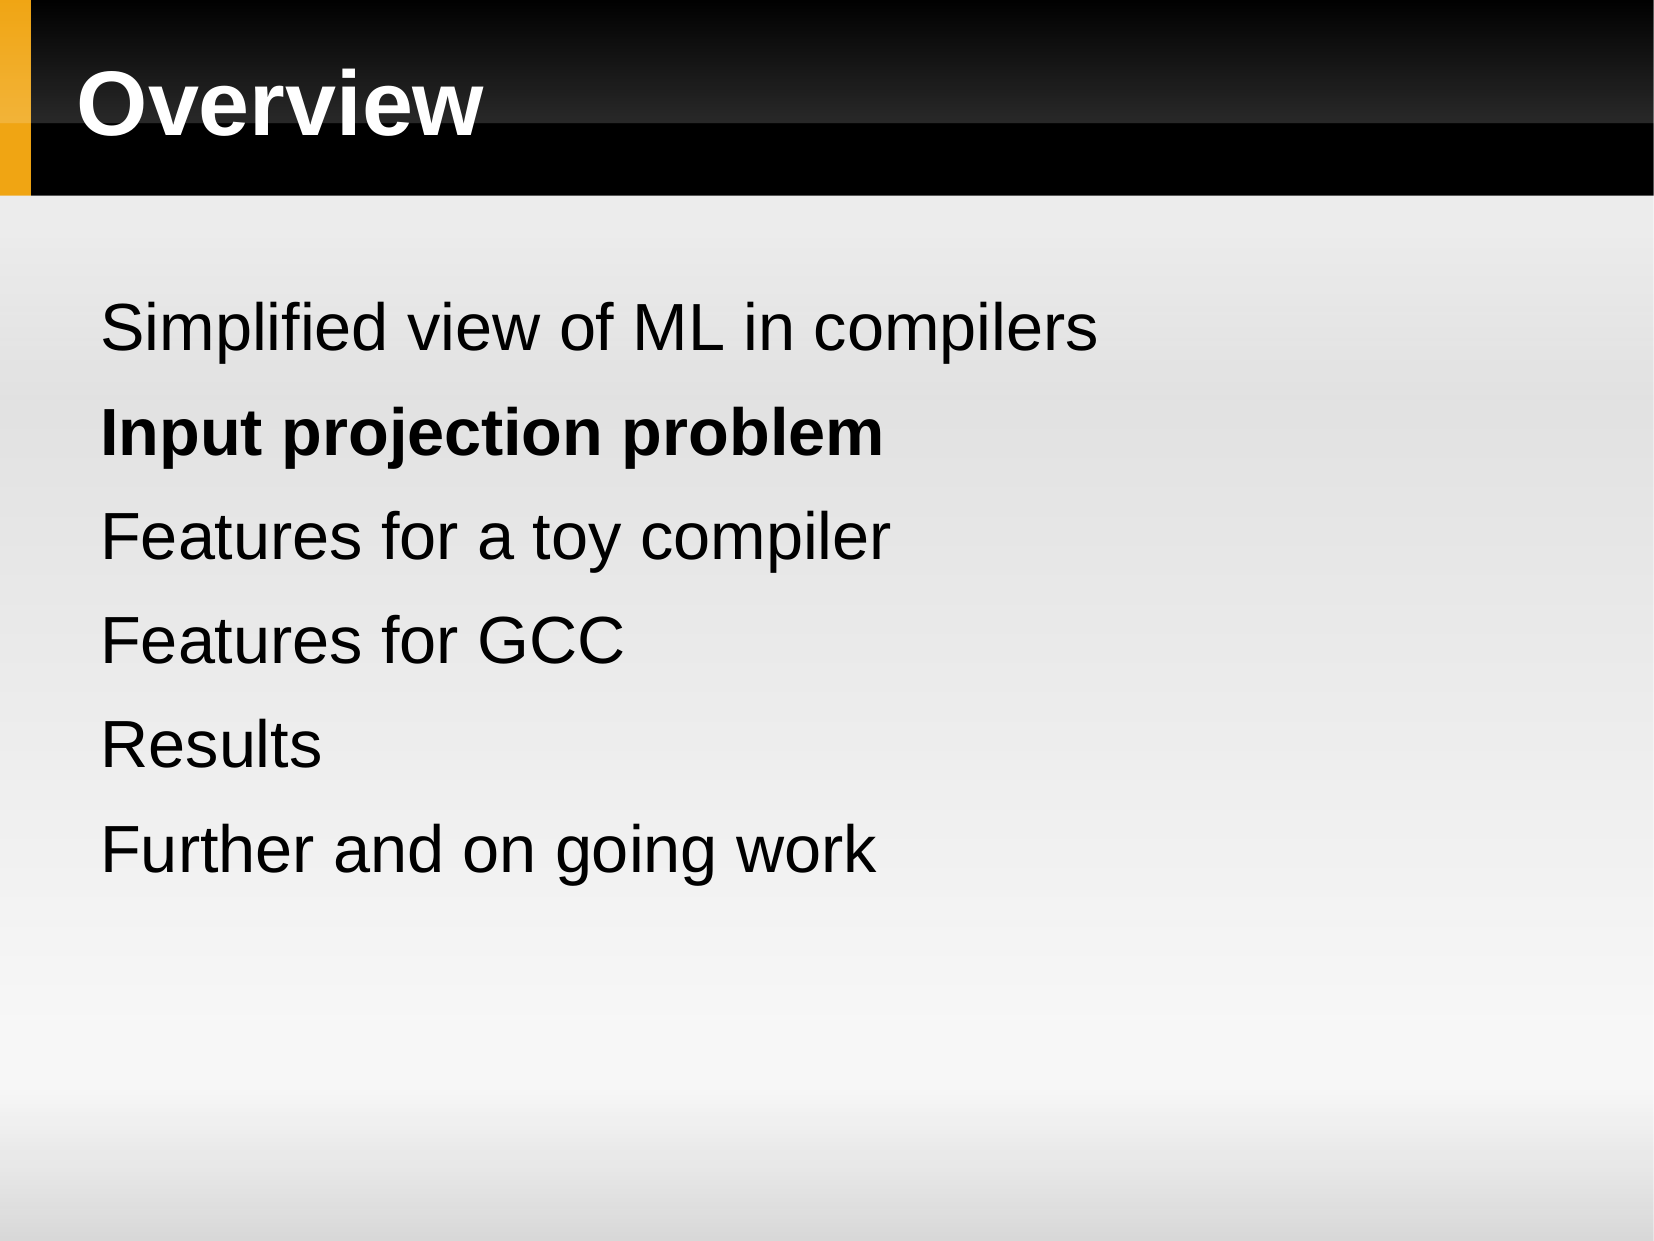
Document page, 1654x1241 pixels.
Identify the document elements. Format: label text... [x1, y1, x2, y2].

picture [0, 0, 1654, 1241]
title Overview [76, 0, 1565, 208]
list Simplified view of ML in compilers Input projection problem Features for a toy compiler Features for GCC Results Further and on going work [82, 290, 1571, 1109]
